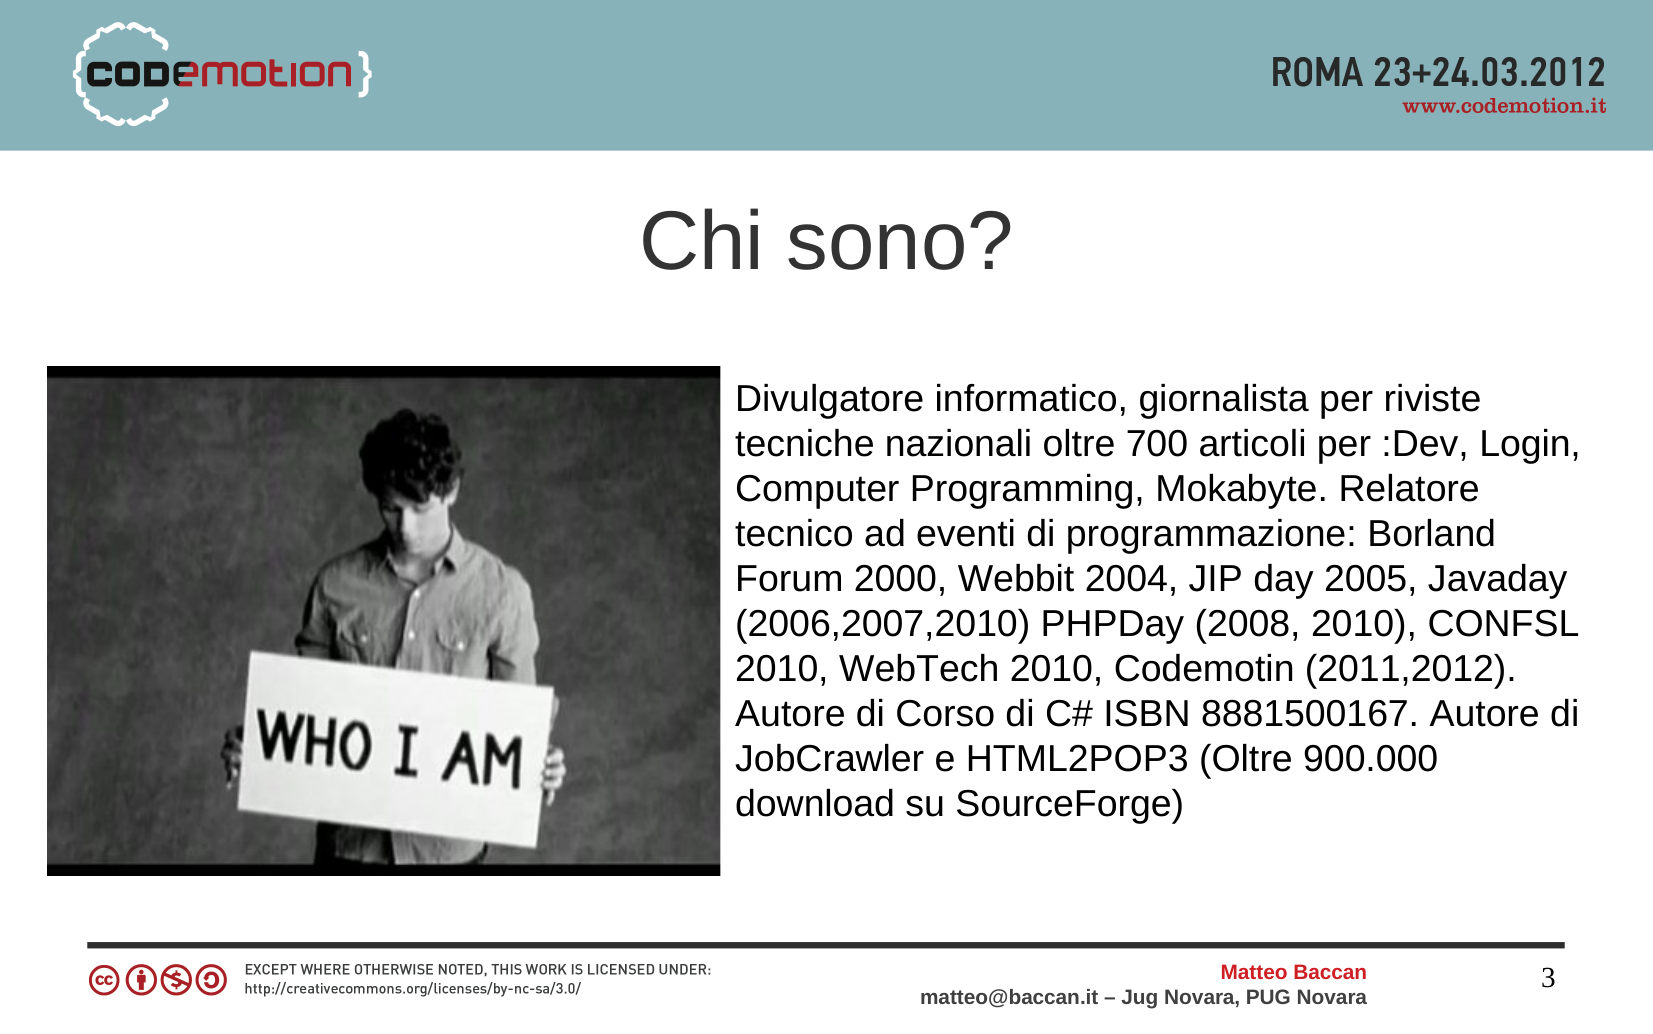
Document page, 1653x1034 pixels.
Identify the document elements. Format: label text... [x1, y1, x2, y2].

picture [0, 0, 1653, 1034]
title Chi sono? [82, 173, 1571, 299]
list Divulgatore informatico, giornalista per riviste tecniche nazionali oltre 700 articoli per :Dev, Login, Computer Programming, Mokabyte. Relatore tecnico ad eventi di programmazione: Borland Forum 2000, Webbit 2004, JIP day 2005, Javaday (2006,2007,2010) PHPDay (2008, 2010), CONFSL 2010, WebTech 2010, Codemotin (2011,2012). Autore di Corso di C# ISBN 8881500167. Autore di JobCrawler e HTML2POP3 (Oltre 900.000 download su SourceForge) [720, 366, 1607, 898]
